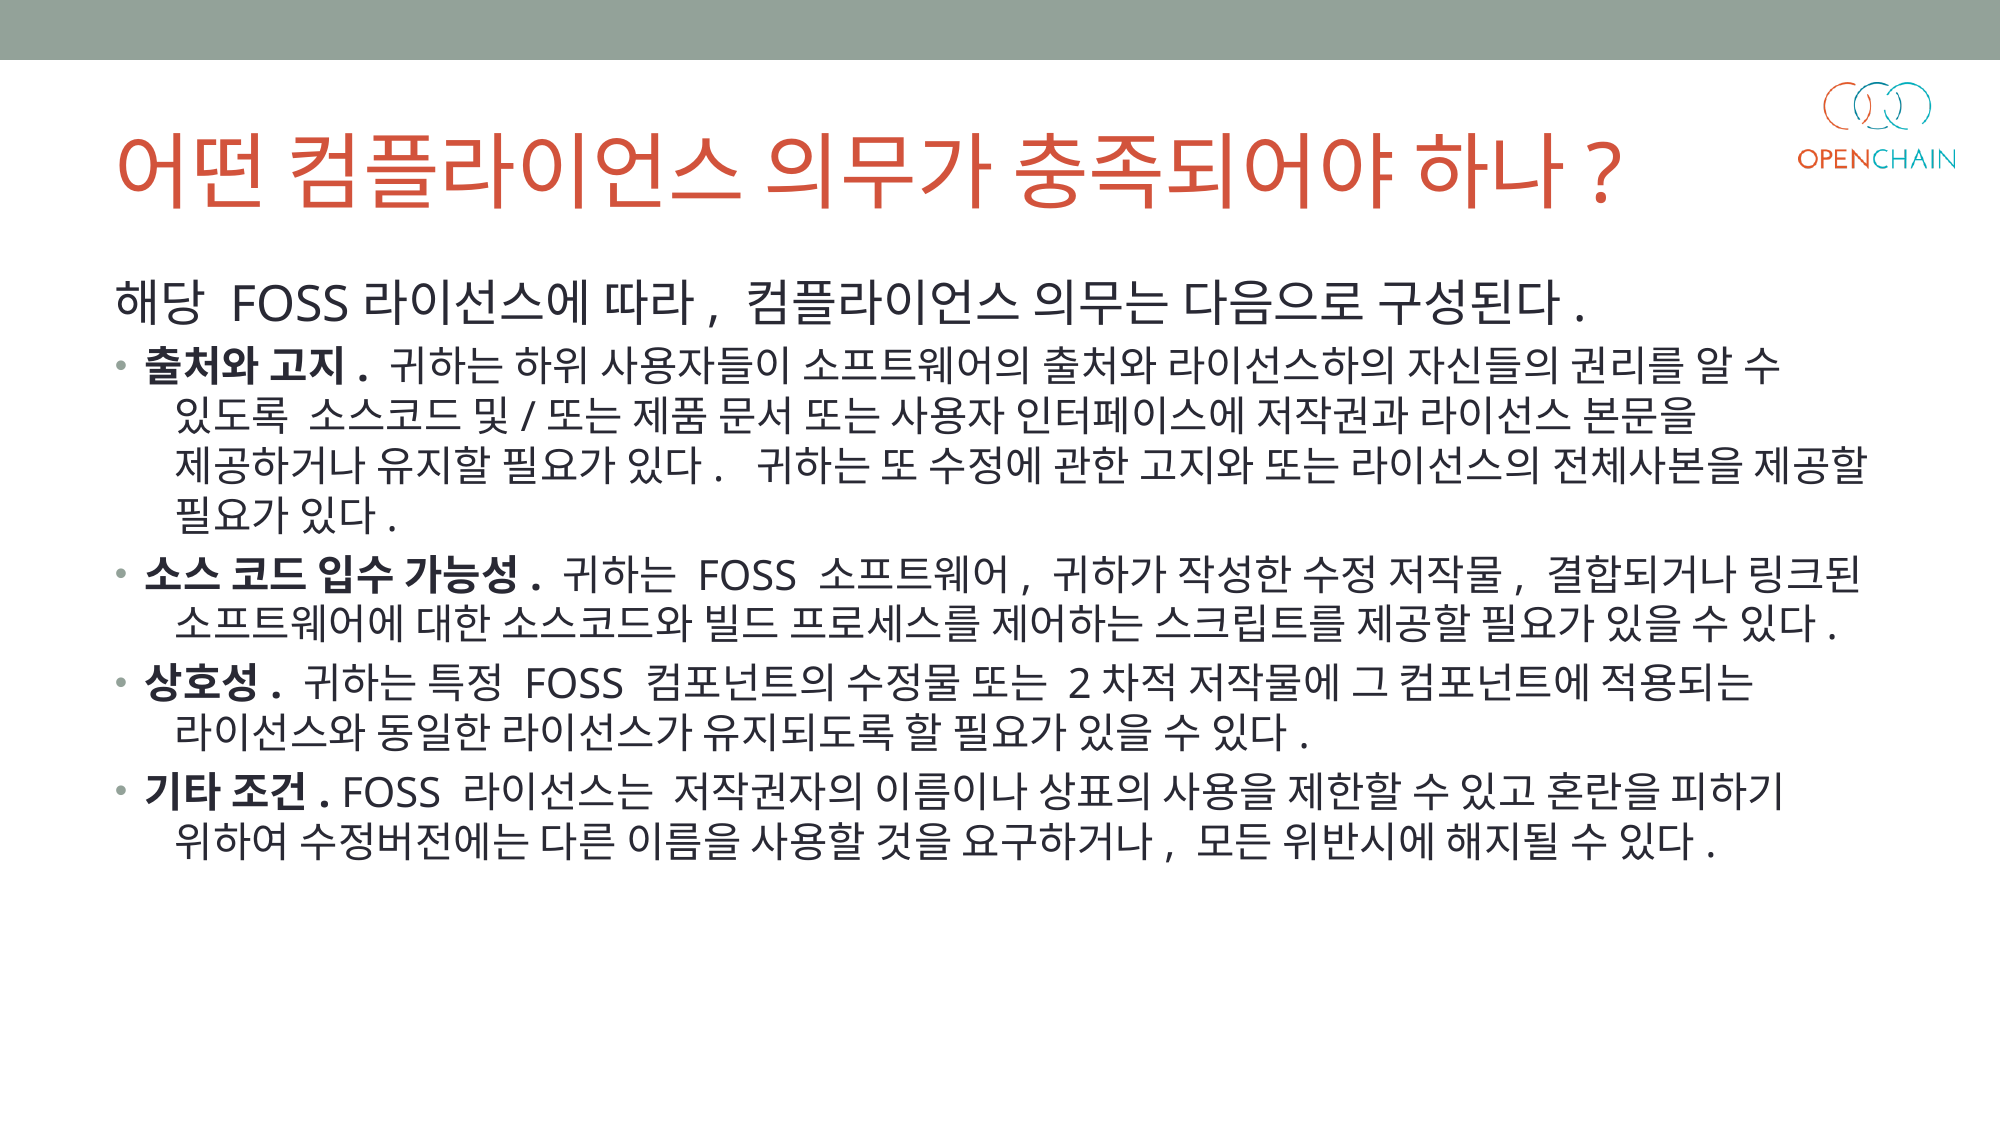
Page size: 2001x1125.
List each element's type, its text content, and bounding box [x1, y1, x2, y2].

list 해당 FOSS라이선스에 따라, 컴플라이언스 의무는 다음으로 구성된다. 출처와 고지. 귀하는 하위 사용자들이 소프트웨어의 출처와 라이선스하의 자신들의 권리를 알 수 있도록 소스코드 및/또는 제품 문서 또는 사용자 인터페이스에 저작권과 라이선스 본문을 제공하거나 유지할 필요가 있다. 귀하는 또 수정에 관한 고지와 또는 라이선스의 전체사본을 제공할 필요가 있다. 소스 코드 입수 가능성. 귀하는 FOSS 소프트웨어, 귀하가 작성한 수정 저작물, 결합되거나 링크된 소프트웨어에 대한 소스코드와 빌드 프로세스를 제어하는 스크립트를 제공할 필요가 있을 수 있다. 상호성. 귀하는 특정 FOSS 컴포넌트의 수정물 또는 2차적 저작물에 그 컴포넌트에 적용되는 라이선스와 동일한 라이선스가 유지되도록 할 필요가 있을 수 있다. 기타 조건. FOSS 라이선스는 저작권자의 이름이나 상표의 사용을 제한할 수 있고 혼란을 피하기 위하여 수정버전에는 다른 이름을 사용할 것을 요구하거나, 모든 위반시에 해지될 수 있다. [99, 263, 1900, 1064]
title 어떤 컴플라이언스 의무가 충족되어야 하나? [99, 87, 1900, 251]
